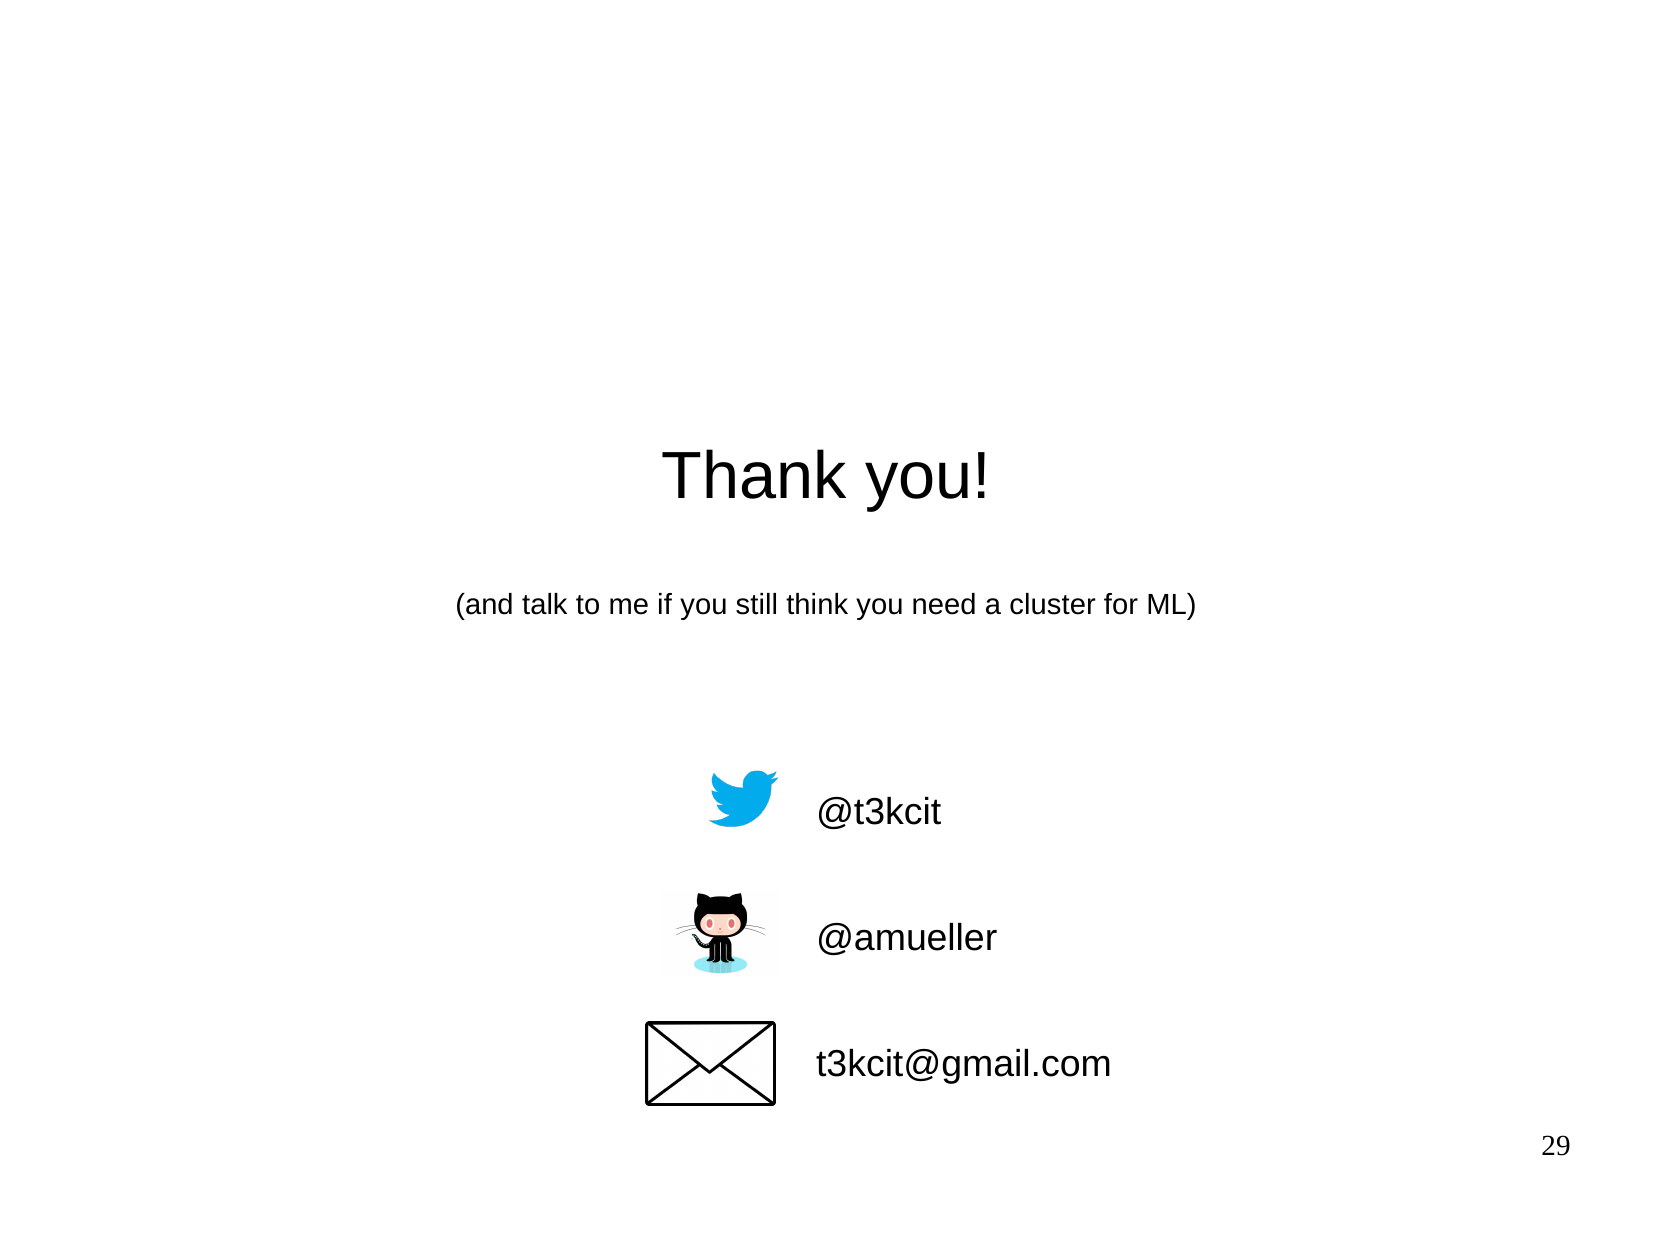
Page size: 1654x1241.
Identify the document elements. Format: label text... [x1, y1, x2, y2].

picture [685, 740, 802, 857]
subtitle Thank you! (and talk to me if you still think you need a cluster for ML) [82, 49, 1571, 1010]
text_box @t3kcit @amueller t3kcit@gmail.com [801, 740, 1501, 1101]
picture [660, 890, 780, 977]
picture [645, 1021, 776, 1106]
